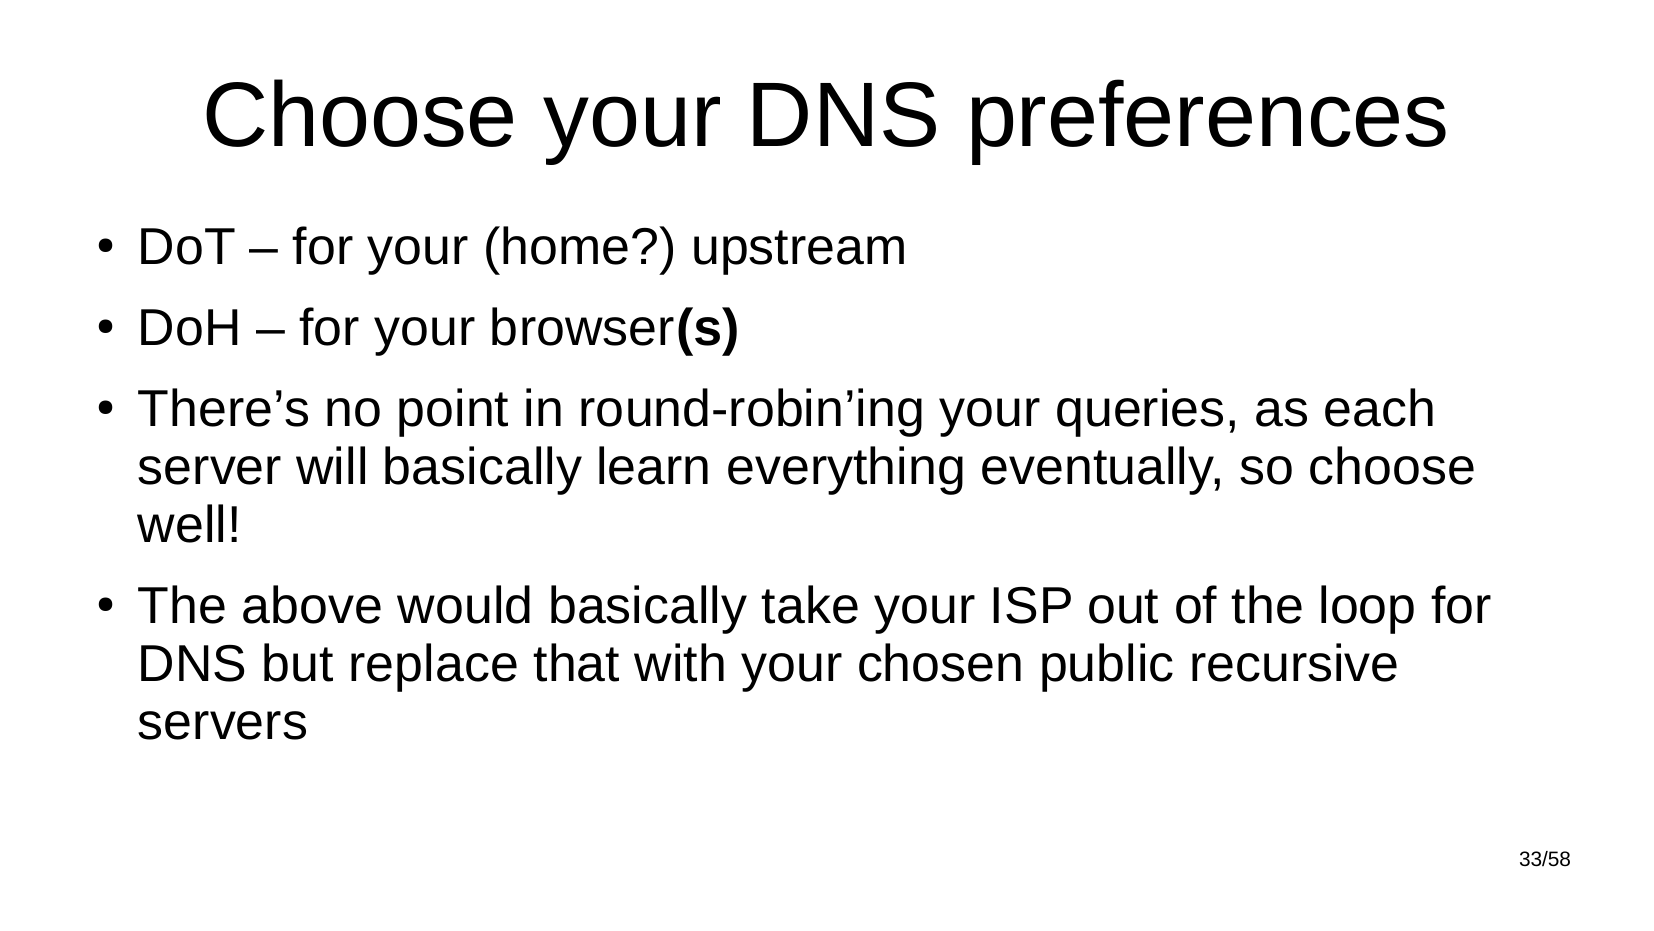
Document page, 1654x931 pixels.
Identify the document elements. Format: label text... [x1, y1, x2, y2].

title Choose your DNS preferences [82, 37, 1571, 193]
list DoT – for your (home?) upstream DoH – for your browser(s) There’s no point in round-robin’ing your queries, as each server will basically learn everything eventually, so choose well! The above would basically take your ISP out of the loop for DNS but replace that with your chosen public recursive servers [82, 217, 1571, 758]
